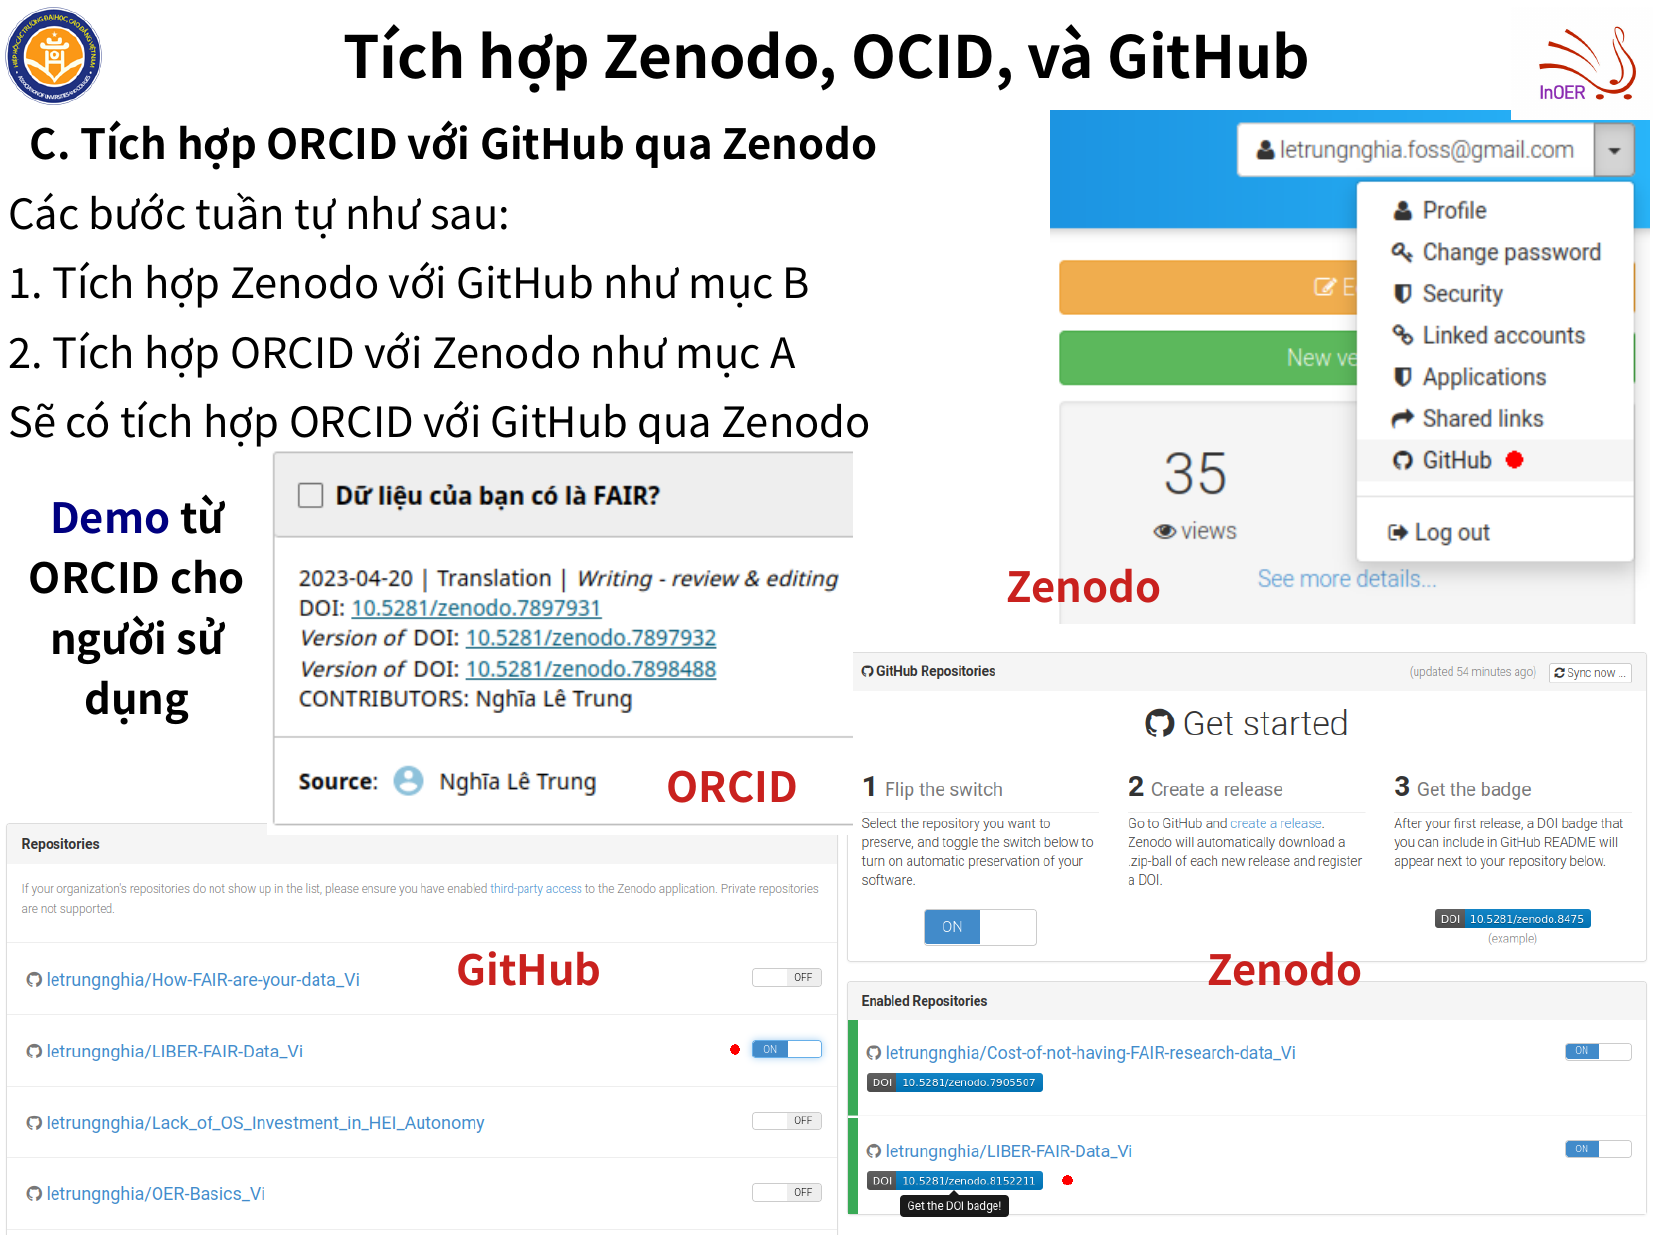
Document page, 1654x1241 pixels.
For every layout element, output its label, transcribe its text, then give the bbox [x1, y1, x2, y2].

text_box Zenodo [976, 546, 1193, 622]
picture [1050, 7, 1653, 624]
title Tích hợp Zenodo, OCID, và GitHub [107, 11, 1571, 96]
text_box Zenodo [1177, 930, 1394, 1006]
text_box C. Tích hợp ORCID với GitHub qua Zenodo Các bước tuần tự như sau: 1. Tích hợp Zenodo với GitHub như mục B 2. Tích hợp ORCID với Zenodo như mục A Sẽ có tích hợp ORCID với GitHub qua Zenodo [8, 102, 901, 450]
text_box ORCID [639, 746, 826, 823]
picture [1, 5, 107, 107]
text_box GitHub [421, 930, 638, 1006]
text_box Demo từ ORCID cho người sử dụng [11, 477, 263, 768]
picture [1, 444, 1653, 1235]
